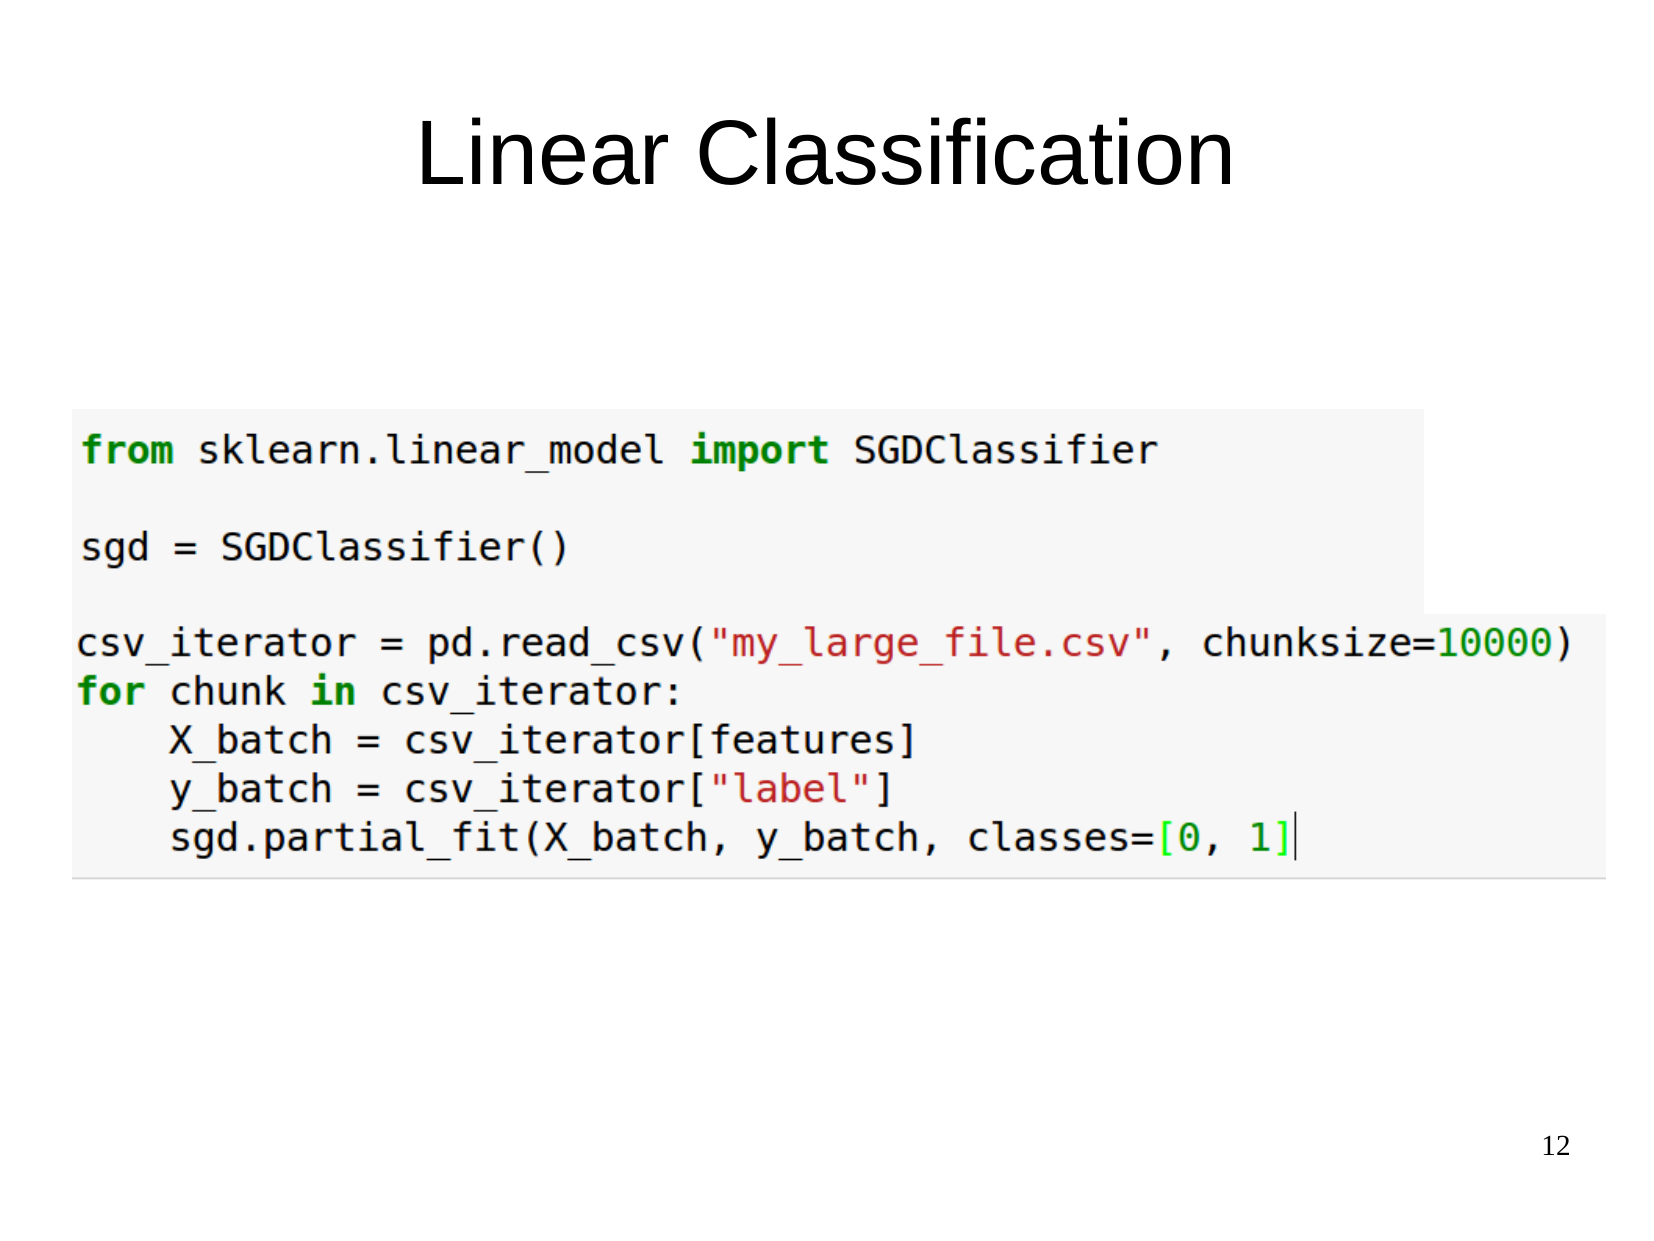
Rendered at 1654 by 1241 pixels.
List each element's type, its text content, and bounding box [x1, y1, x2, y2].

title Linear Classification [82, 49, 1571, 257]
picture [72, 409, 1606, 881]
